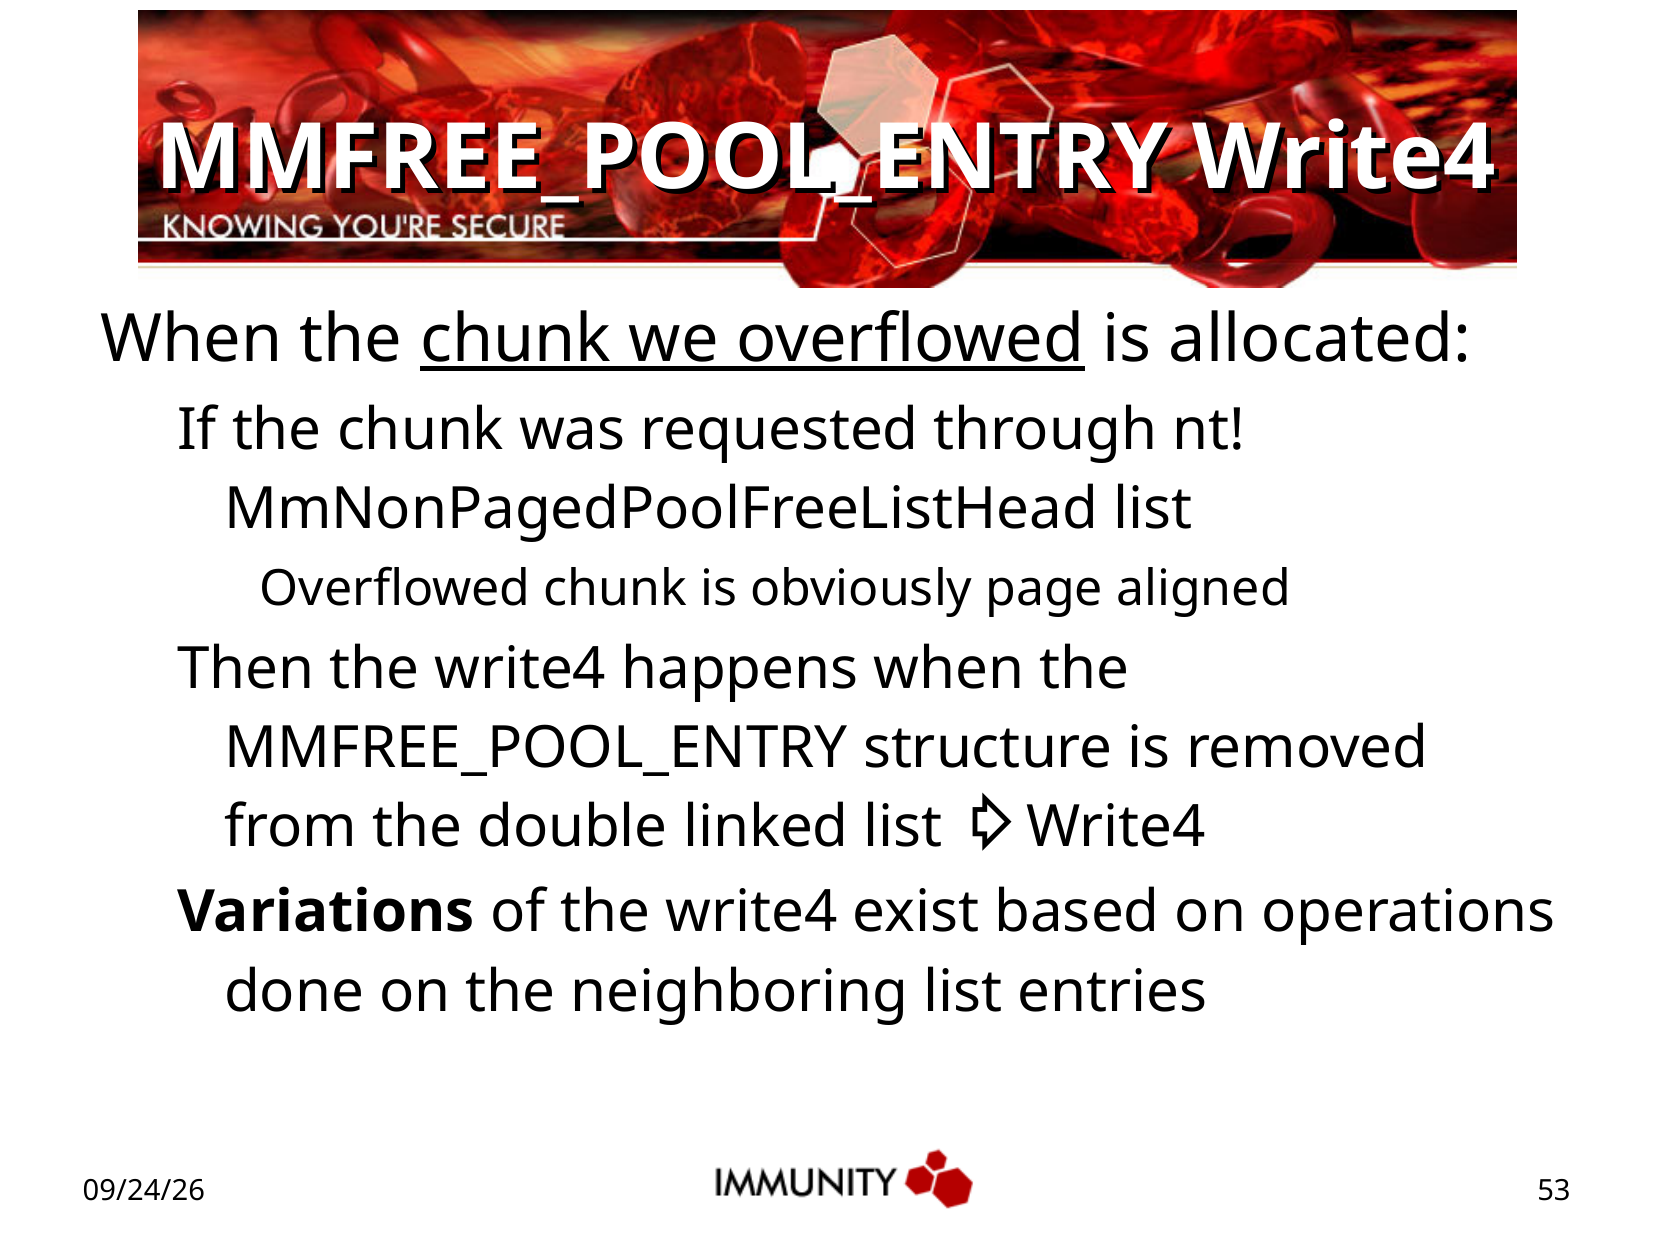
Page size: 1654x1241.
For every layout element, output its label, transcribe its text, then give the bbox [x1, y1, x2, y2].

list When the chunk we overflowed is allocated: If the chunk was requested through nt!MmNonPagedPoolFreeListHead list Overflowed chunk is obviously page aligned Then the write4 happens when the MMFREE_POOL_ENTRY structure is removed from the double linked list ⇨Write4 Variations of the write4 exist based on operations done on the neighboring list entries [82, 290, 1571, 1094]
title MMFREE_POOL_ENTRY Write4 [82, 56, 1571, 250]
picture [138, 250, 1517, 288]
picture [694, 1130, 984, 1235]
picture [138, 10, 1517, 56]
